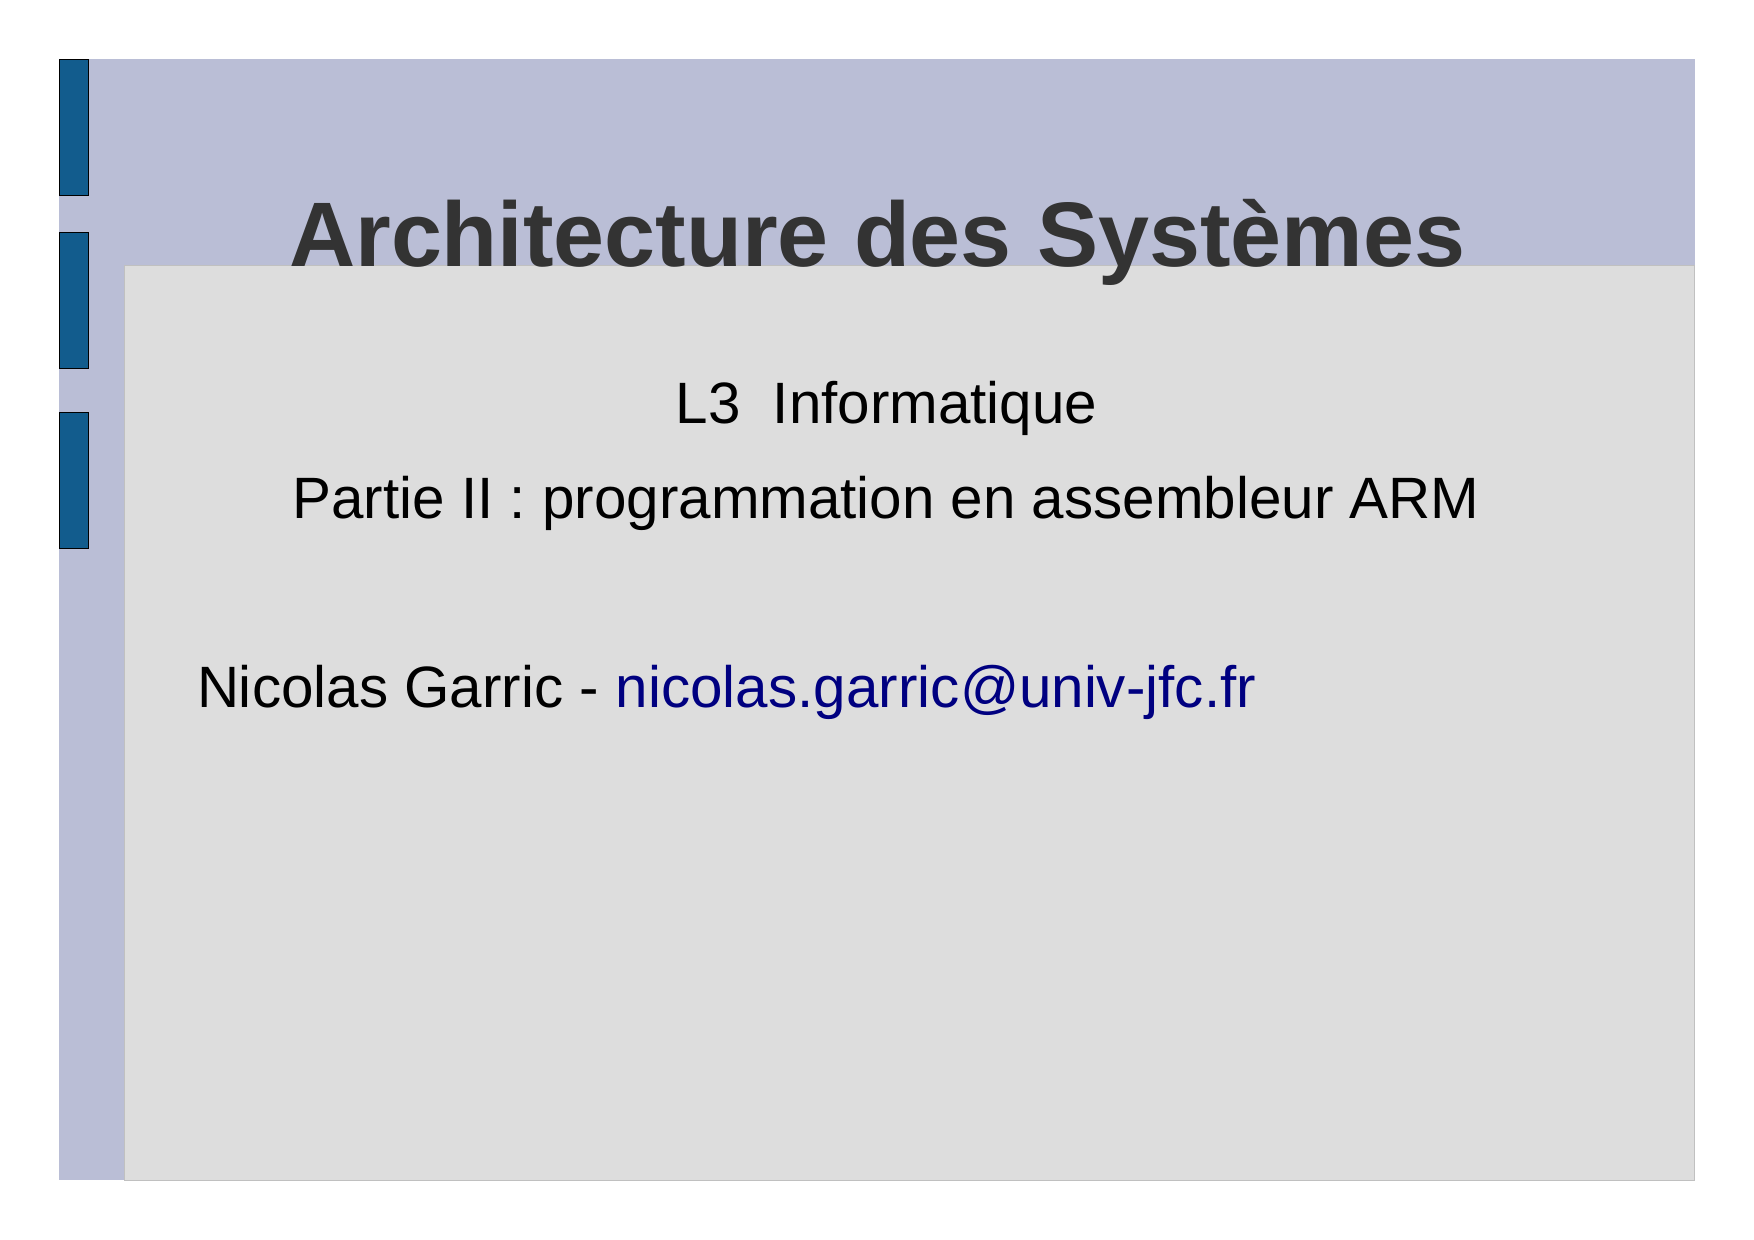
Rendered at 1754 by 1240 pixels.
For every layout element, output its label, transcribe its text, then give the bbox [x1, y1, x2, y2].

title Architecture des Systèmes [179, 141, 1577, 329]
list L3 Informatique Partie II : programmation en assembleur ARM Nicolas Garric - nicolas.garric@univ-jfc.fr [179, 370, 1577, 1078]
